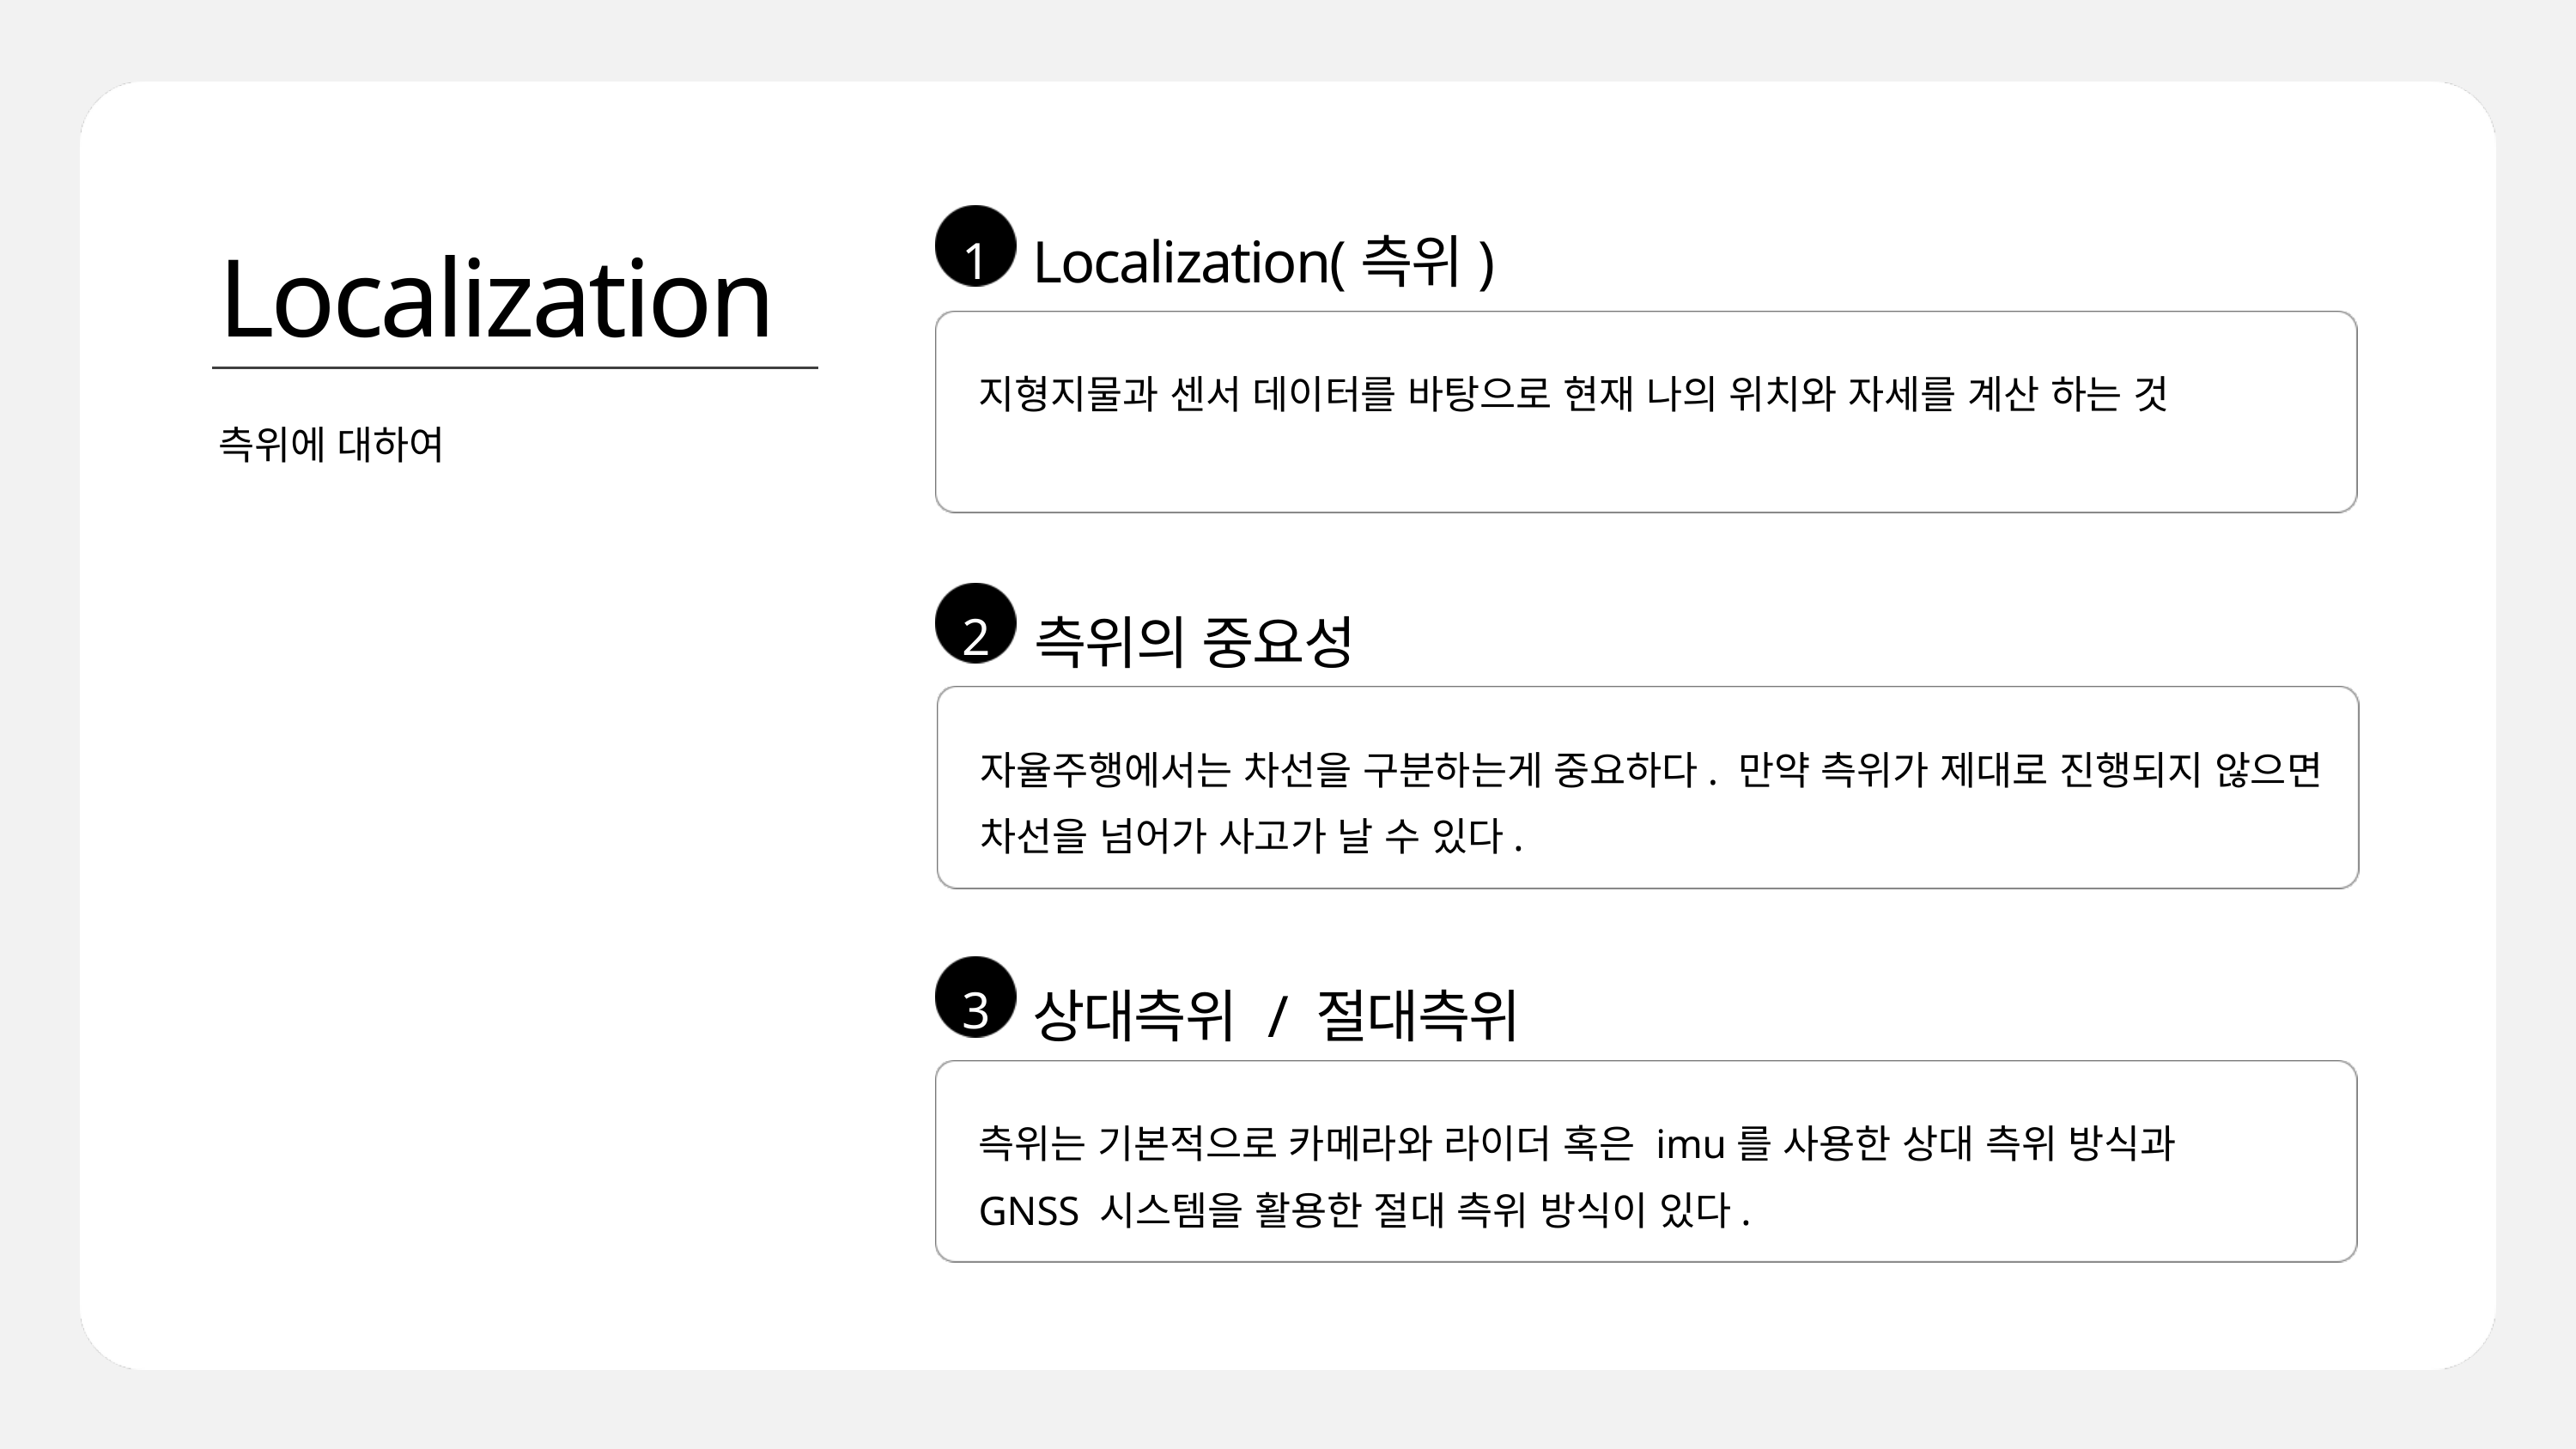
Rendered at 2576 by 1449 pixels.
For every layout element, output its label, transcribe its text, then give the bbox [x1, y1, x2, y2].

text_box 측위는 기본적으로 카메라와 라이더 혹은 imu를 사용한 상대 측위 방식과 GNSS 시스템을 활용한 절대 측위 방식이 있다. [978, 1100, 2335, 1222]
picture [0, 0, 2576, 1449]
text_box 측위의 중요성 [1319, 652, 1345, 664]
text_box Localization(측위) [1032, 214, 2344, 285]
text_box Localization [218, 209, 840, 360]
text_box 1 [928, 220, 1025, 290]
text_box 지형지물과 센서 데이터를 바탕으로 현재 나의 위치와 자세를 계산 하는 것 [978, 350, 2335, 472]
text_box 측위의 중요성 [1214, 653, 1241, 664]
text_box 2 [928, 595, 1025, 665]
text_box 3 [928, 969, 1025, 1040]
text_box 측위의 중요성 [1034, 595, 2346, 665]
text_box 측위에 대하여 [218, 413, 823, 524]
text_box 상대측위 / 절대측위 [1047, 1027, 1071, 1038]
text_box 상대측위 / 절대측위 [1032, 969, 2344, 1040]
text_box 자율주행에서는 차선을 구분하는게 중요하다. 만약 측위가 제대로 진행되지 않으면 차선을 넘어가 사고가 날 수 있다. [980, 725, 2336, 848]
